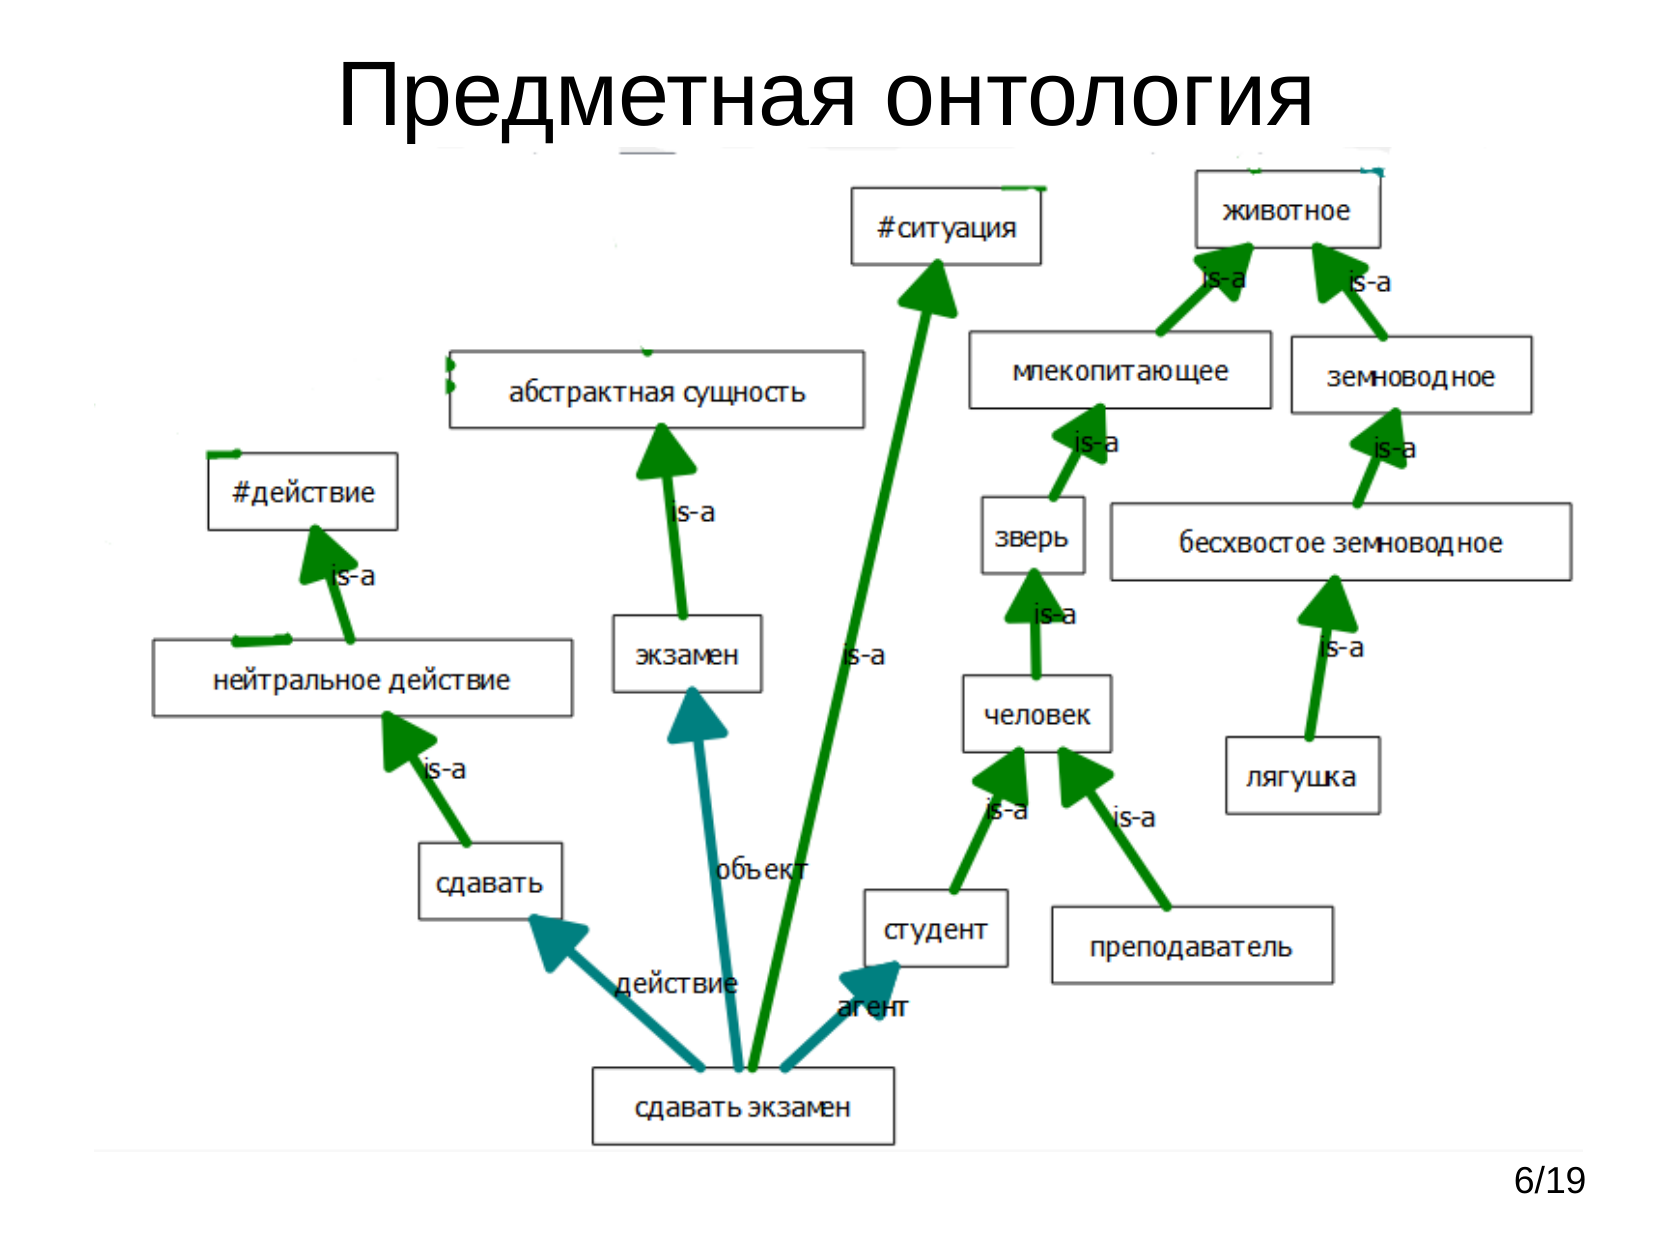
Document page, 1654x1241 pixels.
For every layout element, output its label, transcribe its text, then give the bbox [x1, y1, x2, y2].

picture [94, 147, 1583, 1152]
text_box <номер>/19 [1476, 1151, 1625, 1241]
title Предметная онтология [82, 0, 1571, 198]
